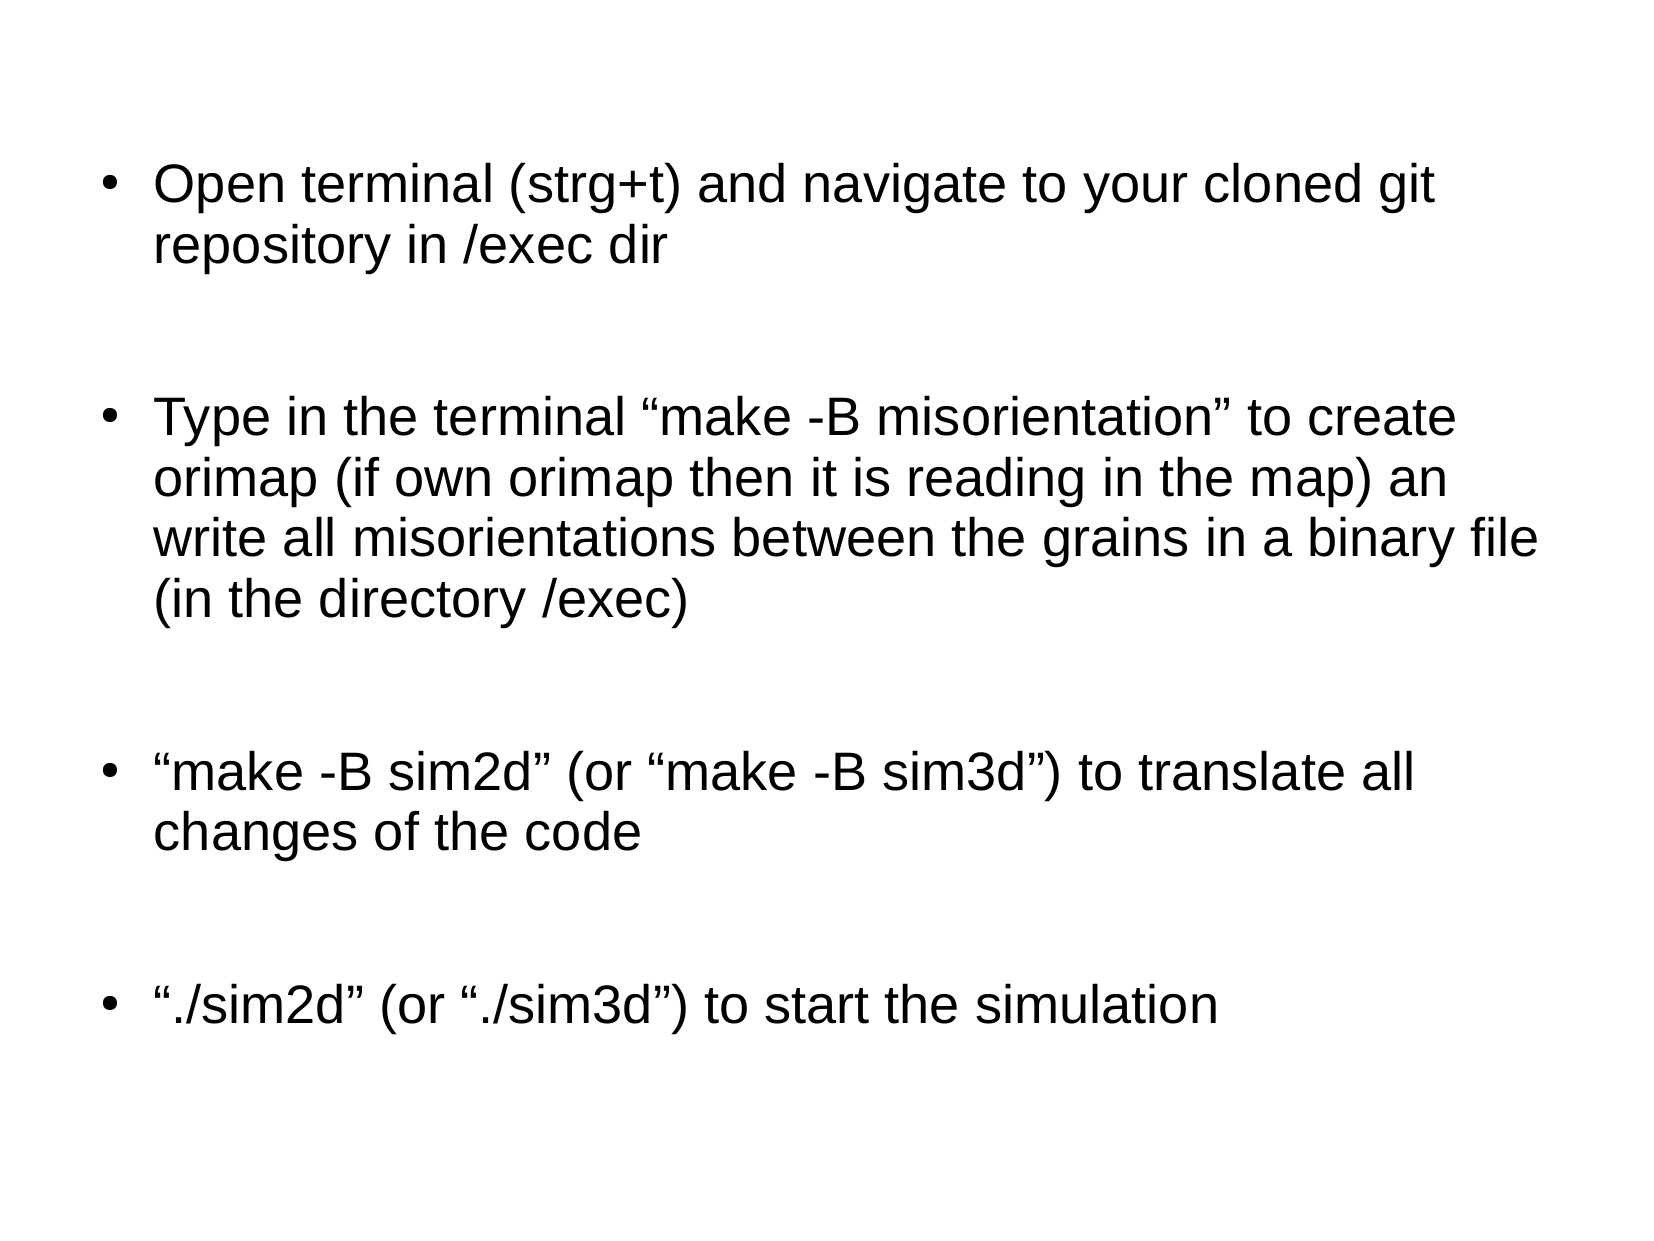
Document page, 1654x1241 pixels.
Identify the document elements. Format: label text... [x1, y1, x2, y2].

list Open terminal (strg+t) and navigate to your cloned git repository in /exec dir Type in the terminal “make -B misorientation” to create orimap (if own orimap then it is reading in the map) an write all misorientations between the grains in a binary file (in the directory /exec) “make -B sim2d” (or “make -B sim3d”) to translate all changes of the code “./sim2d” (or “./sim3d”) to start the simulation [82, 153, 1571, 1170]
